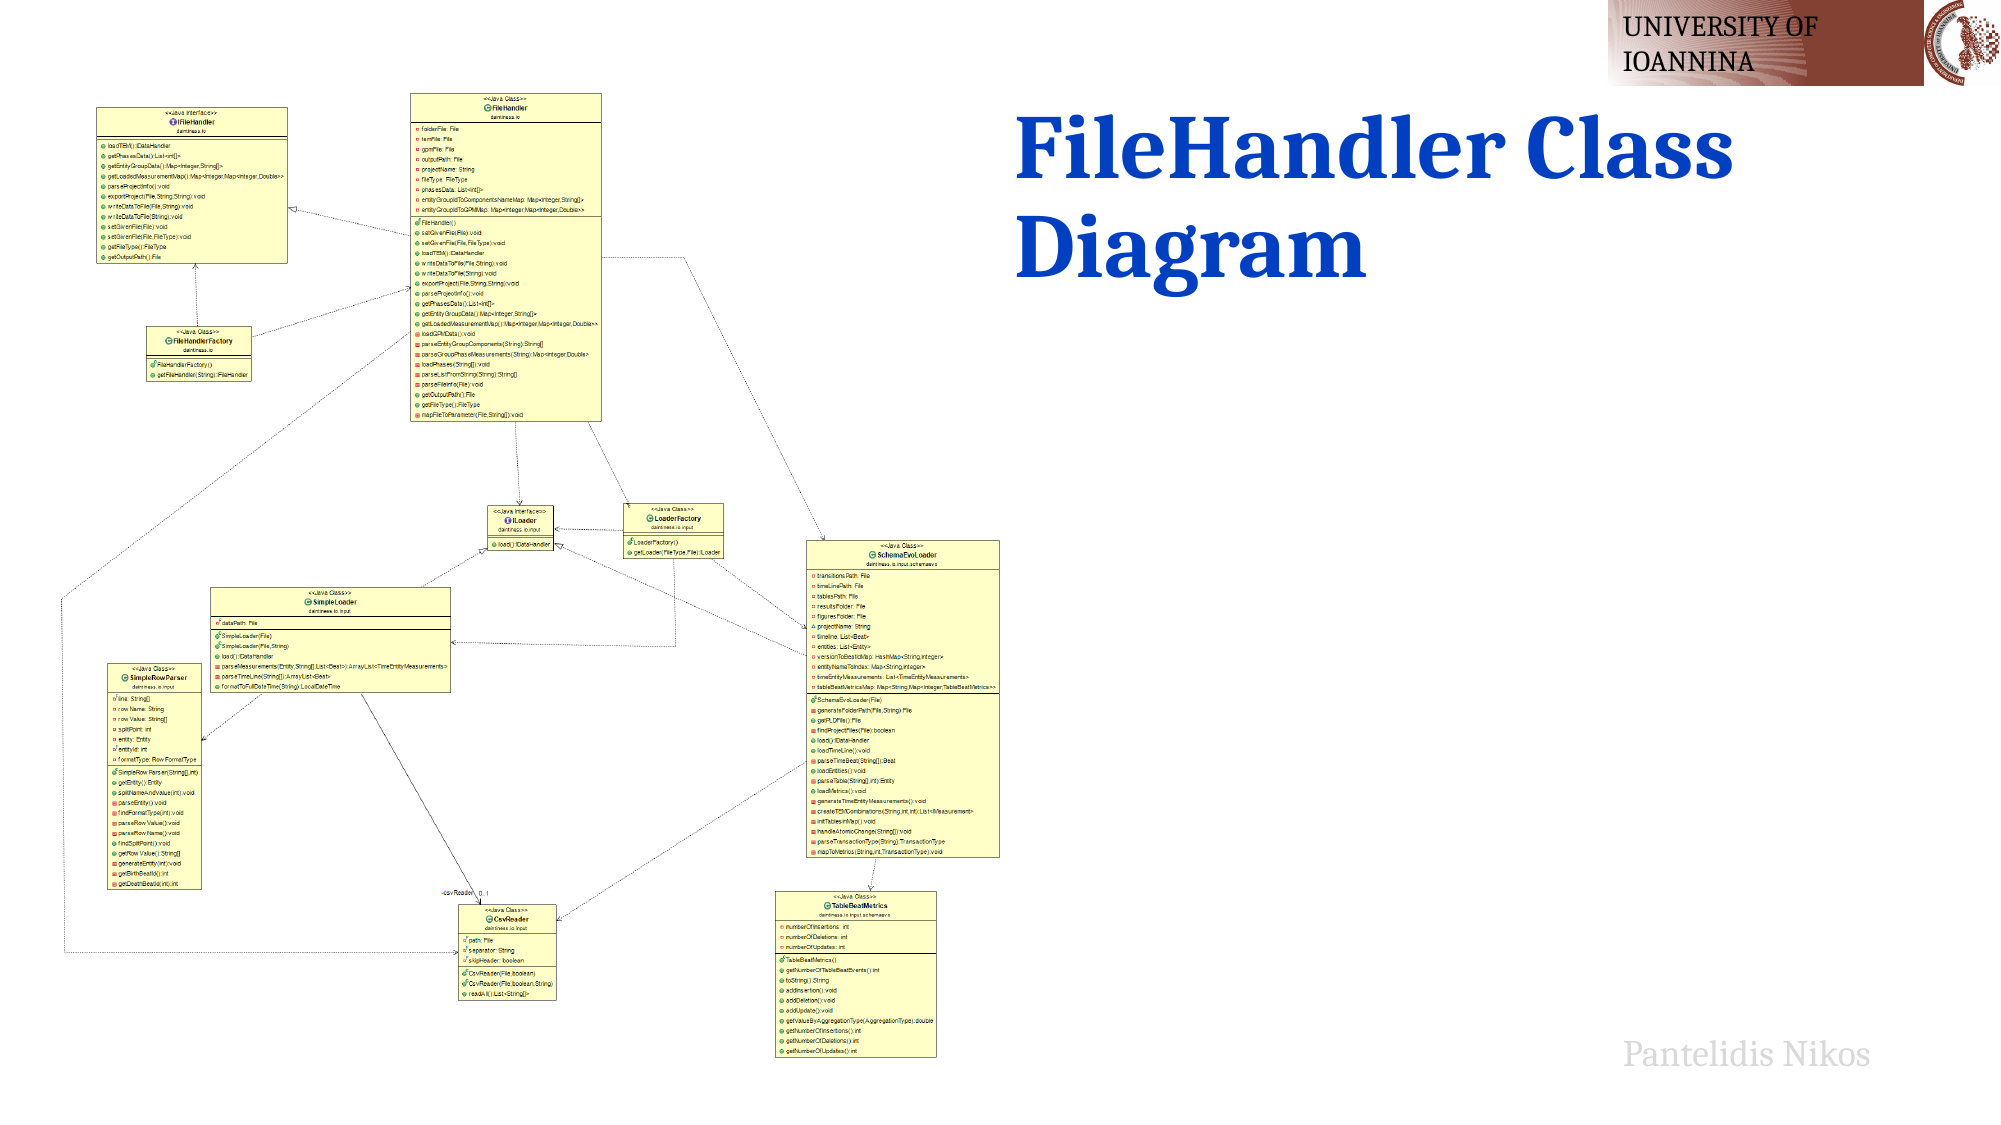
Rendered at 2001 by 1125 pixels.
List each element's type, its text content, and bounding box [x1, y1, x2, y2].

picture [61, 91, 1001, 1059]
picture [1924, 0, 2001, 86]
text_box FileHandler Class Diagram [1001, 92, 1939, 272]
